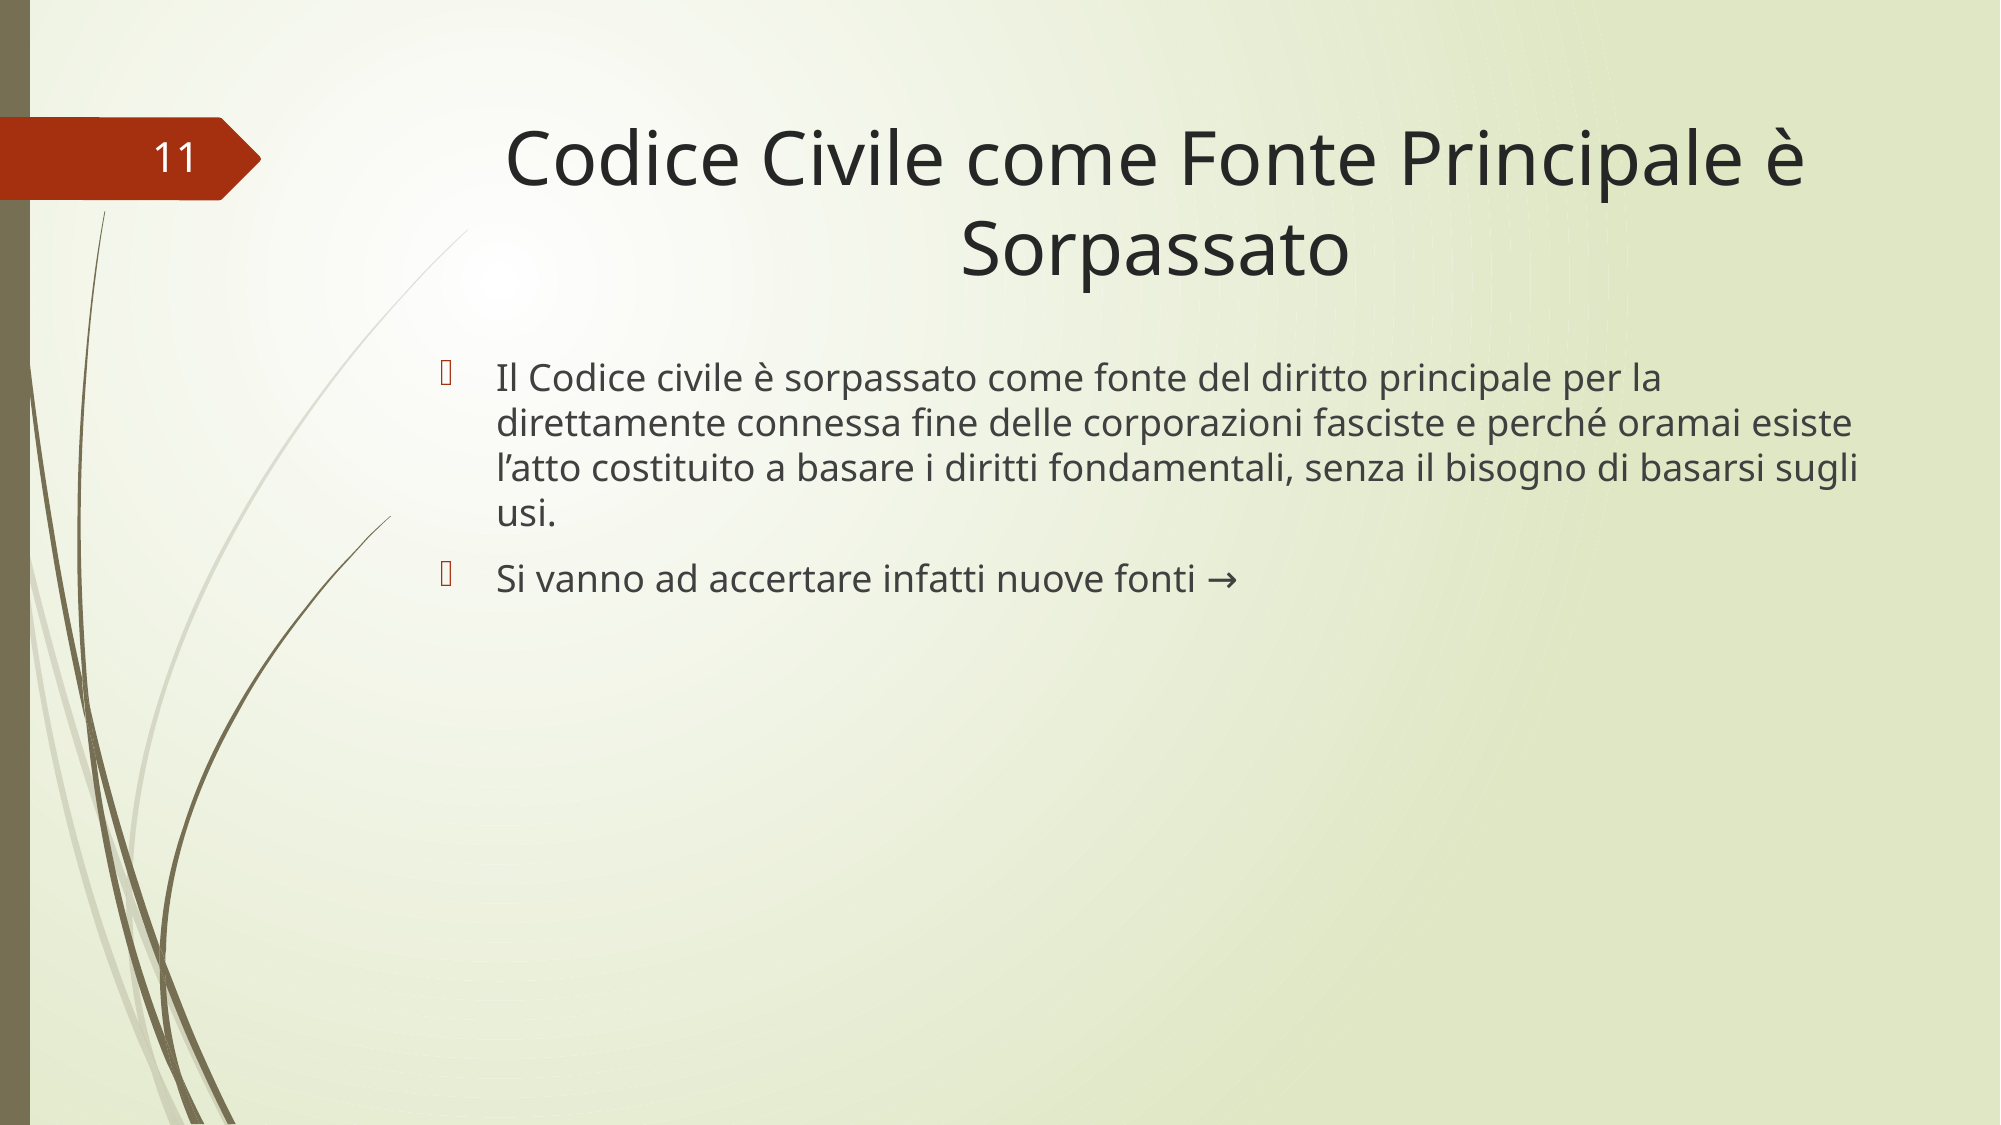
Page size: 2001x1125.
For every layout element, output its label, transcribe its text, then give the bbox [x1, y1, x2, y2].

text_box <numero> [87, 129, 216, 190]
list Il Codice civile è sorpassato come fonte del diritto principale per la direttamente connessa fine delle corporazioni fasciste e perché oramai esiste l’atto costituito a basare i diritti fondamentali, senza il bisogno di basarsi sugli usi. Si vanno ad accertare infatti nuove fonti → [424, 346, 1888, 1063]
title Codice Civile come Fonte Principale è Sorpassato [425, 102, 1888, 313]
